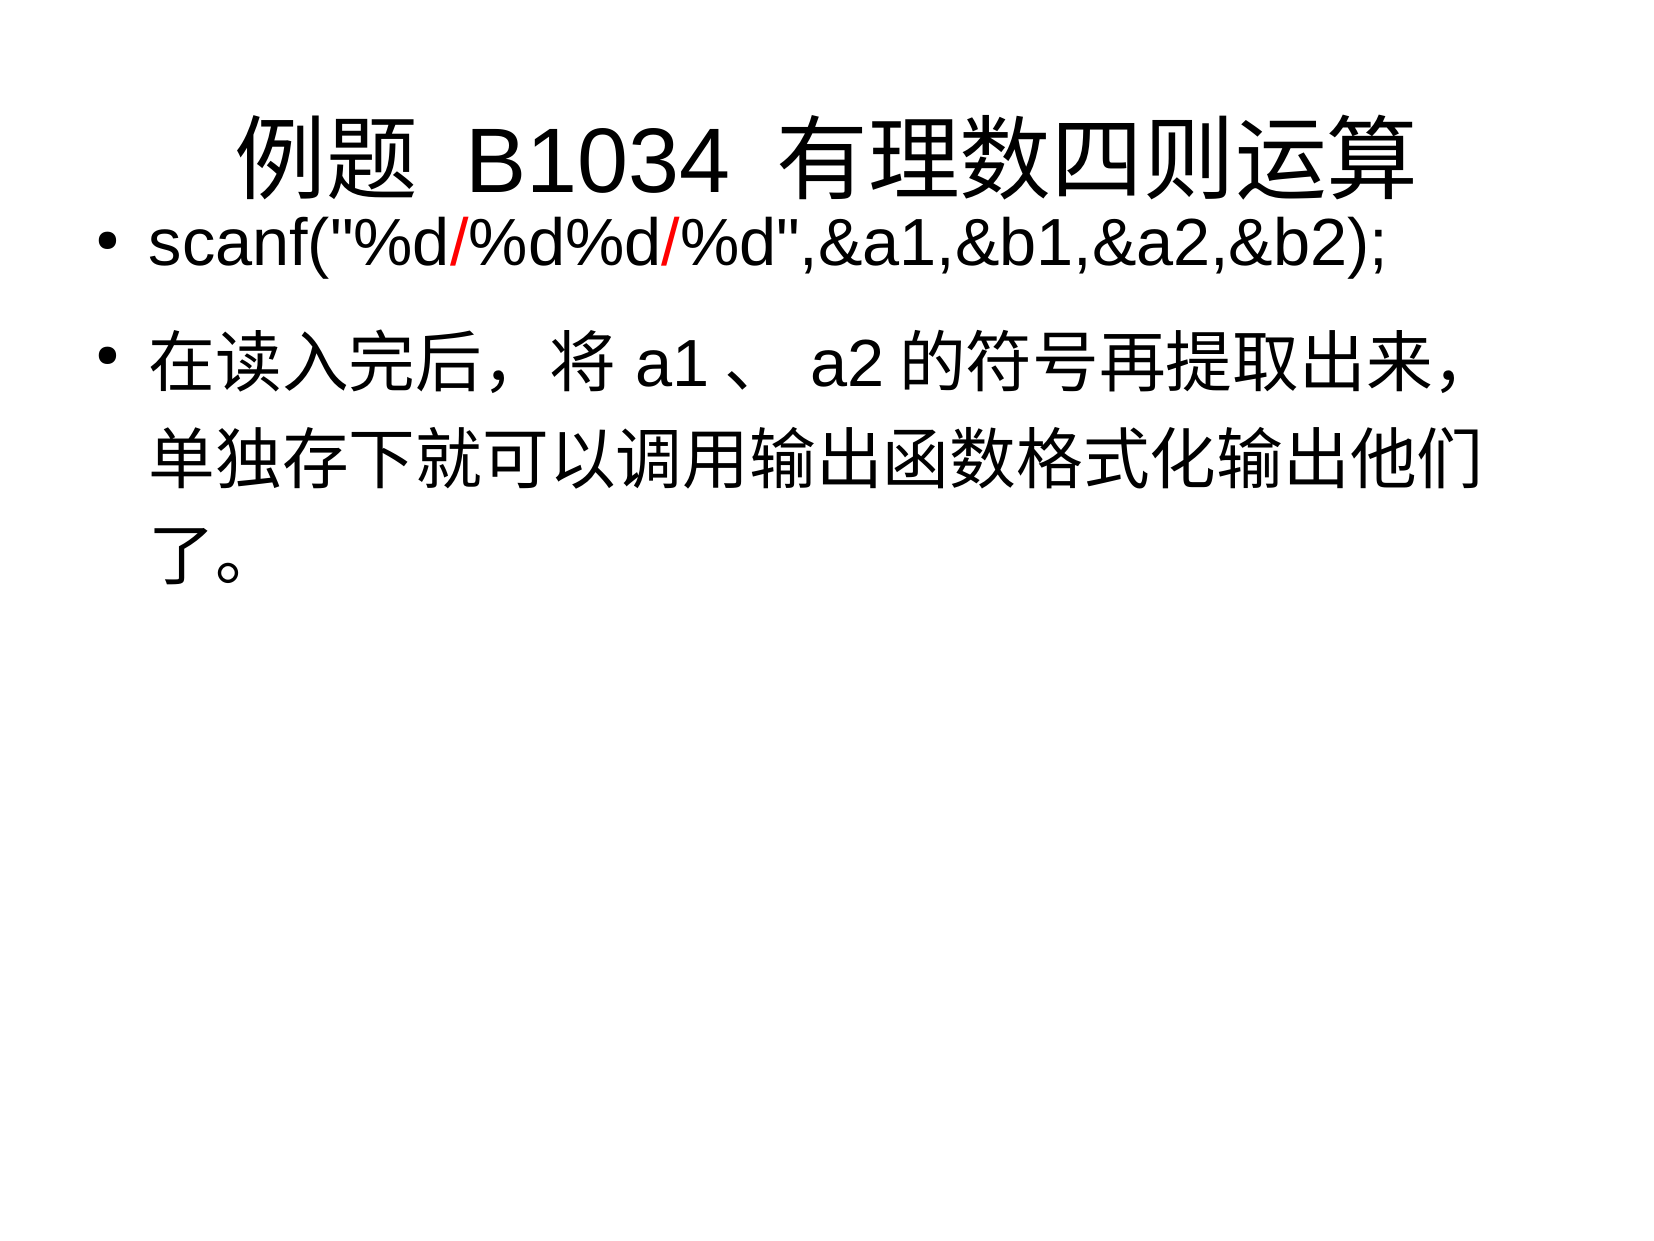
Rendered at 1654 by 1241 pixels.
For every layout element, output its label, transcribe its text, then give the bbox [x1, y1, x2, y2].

list scanf("%d/%d%d/%d",&a1,&b1,&a2,&b2); 在读入完后，将a1、a2的符号再提取出来，单独存下就可以调用输出函数格式化输出他们了。 [77, 204, 1566, 1241]
title 例题 B1034 有理数四则运算 [82, 49, 1571, 257]
